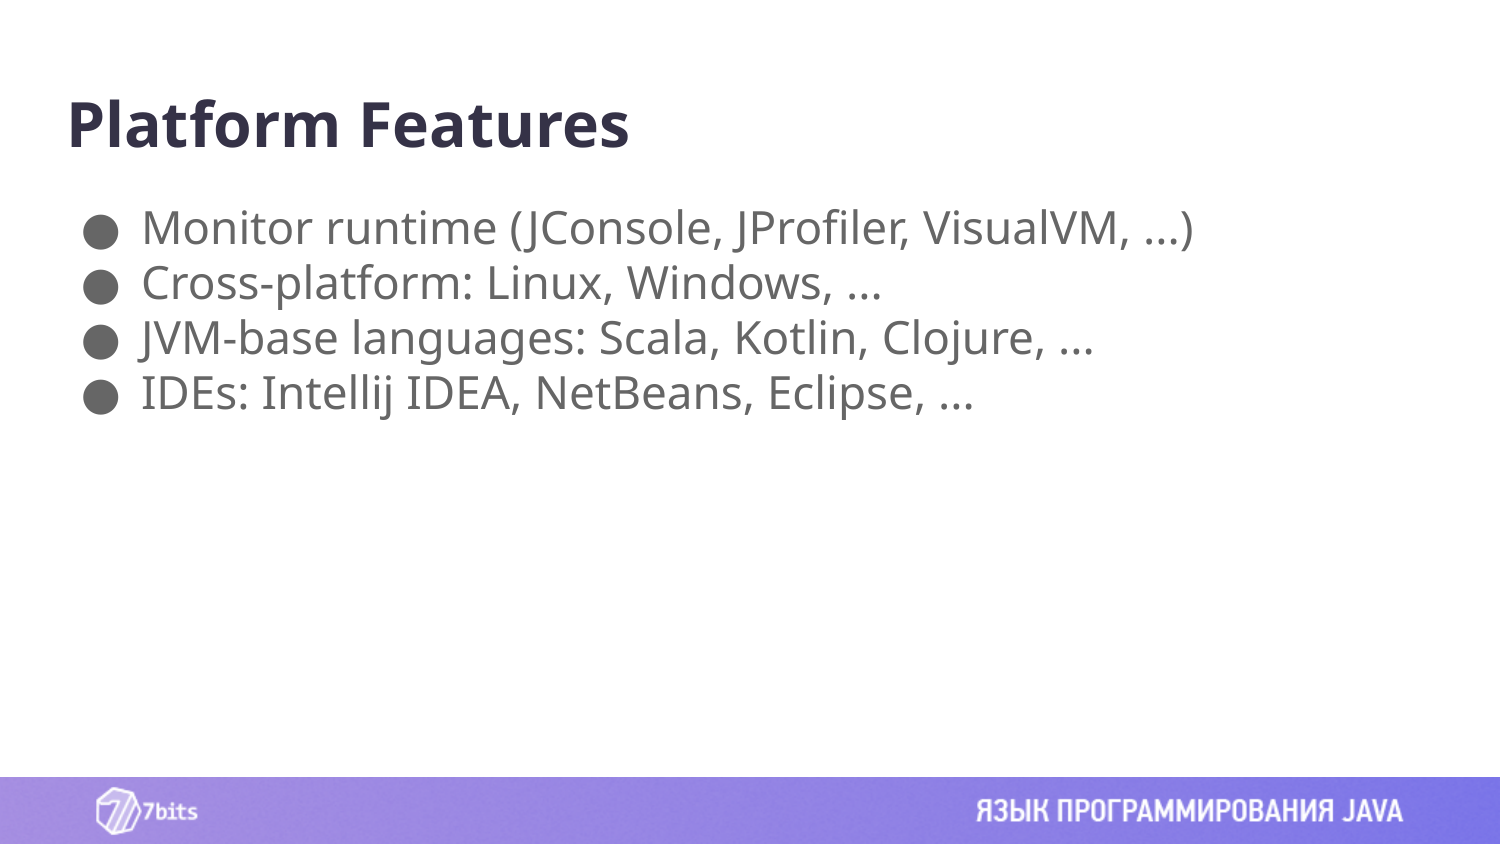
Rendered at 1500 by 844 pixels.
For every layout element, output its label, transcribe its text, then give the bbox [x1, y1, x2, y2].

list Monitor runtime (JConsole, JProfiler, VisualVM, ...) Cross-platform: Linux, Windows, ... JVM-base languages: Scala, Kotlin, Clojure, ... IDEs: Intellij IDEA, NetBeans, Eclipse, ... [51, 184, 1449, 745]
picture [0, 777, 1500, 844]
title Platform Features [51, 69, 1449, 164]
